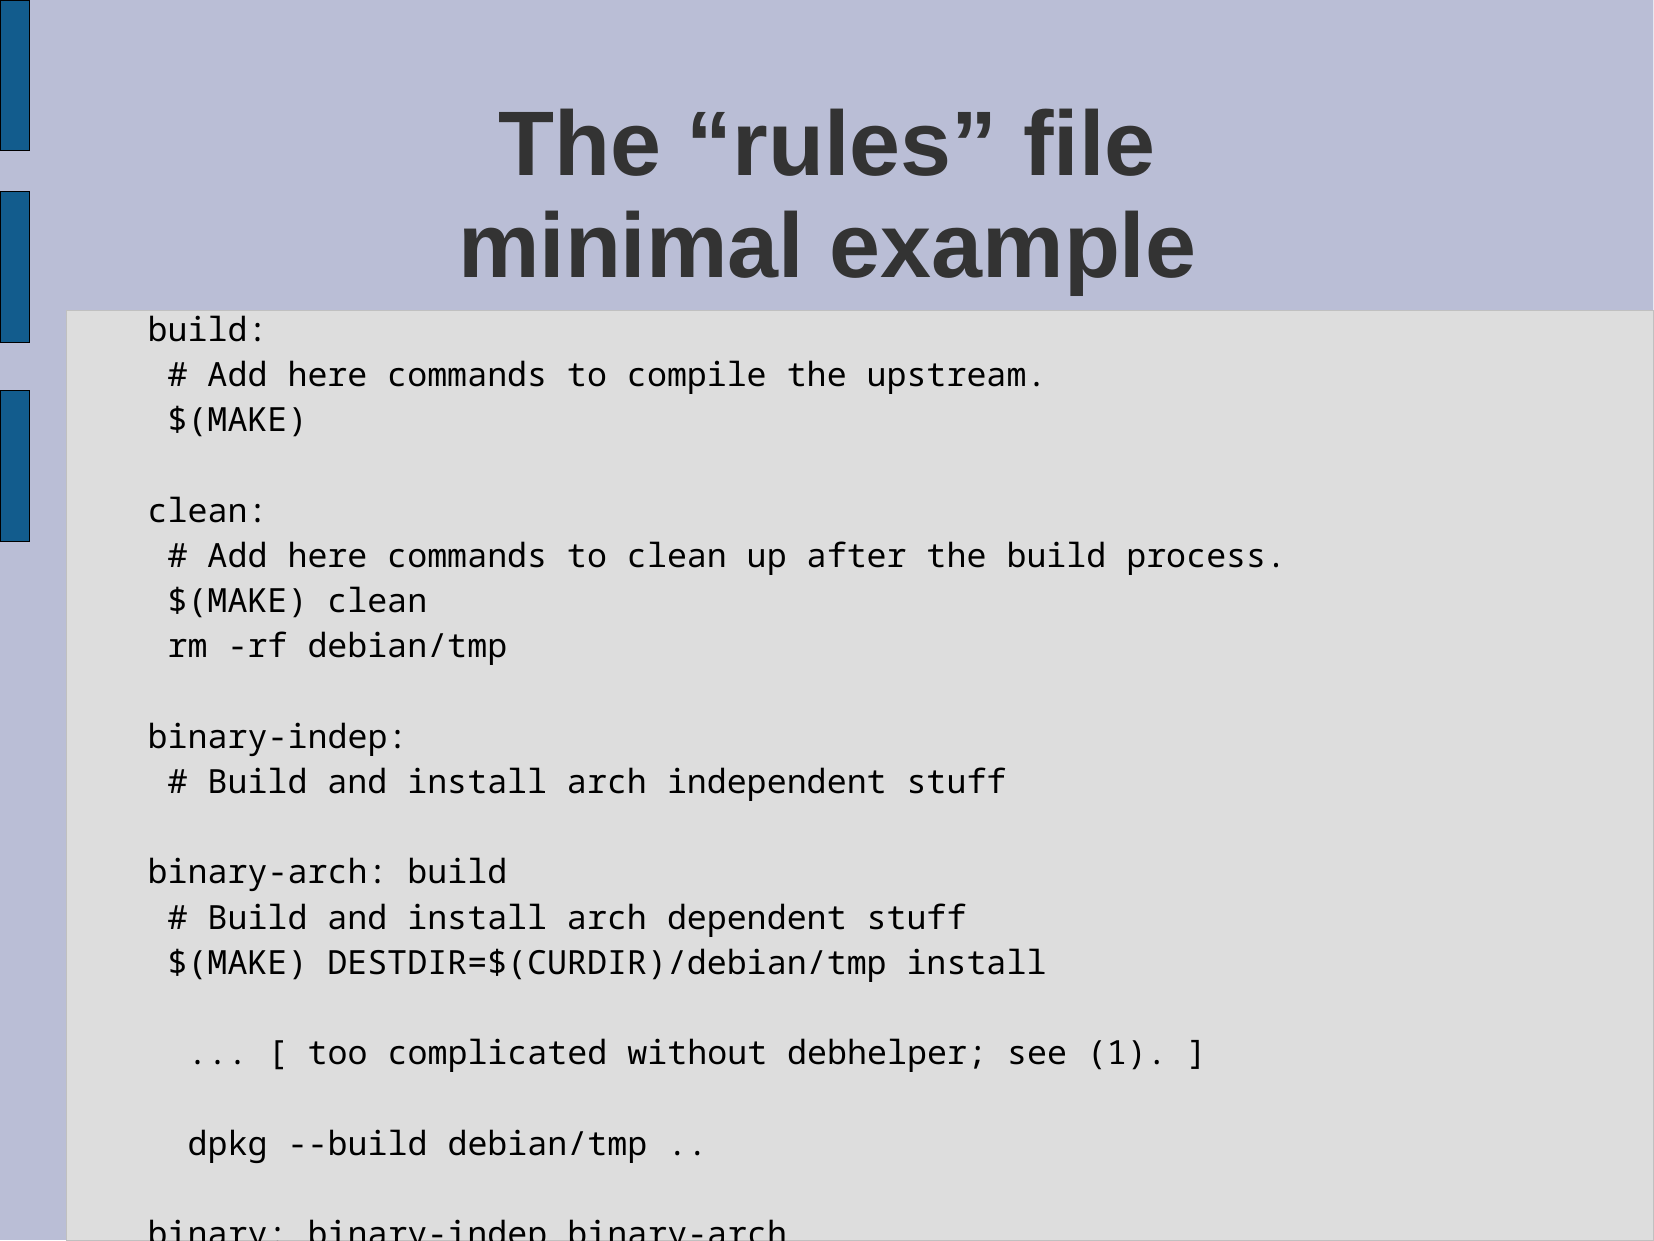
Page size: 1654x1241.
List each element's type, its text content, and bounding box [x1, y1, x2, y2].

title The “rules” file minimal example [121, 91, 1534, 299]
subtitle build: # Add here commands to compile the upstream. $(MAKE) clean: # Add here commands to clean up after the build process. $(MAKE) clean rm -rf debian/tmp binary-indep: # Build and install arch independent stuff binary-arch: build # Build and install arch dependent stuff $(MAKE) DESTDIR=$(CURDIR)/debian/tmp install ... [ too complicated without debhelper; see (1). ] dpkg --build debian/tmp .. binary: binary-indep binary-arch [147, 354, 1560, 1207]
